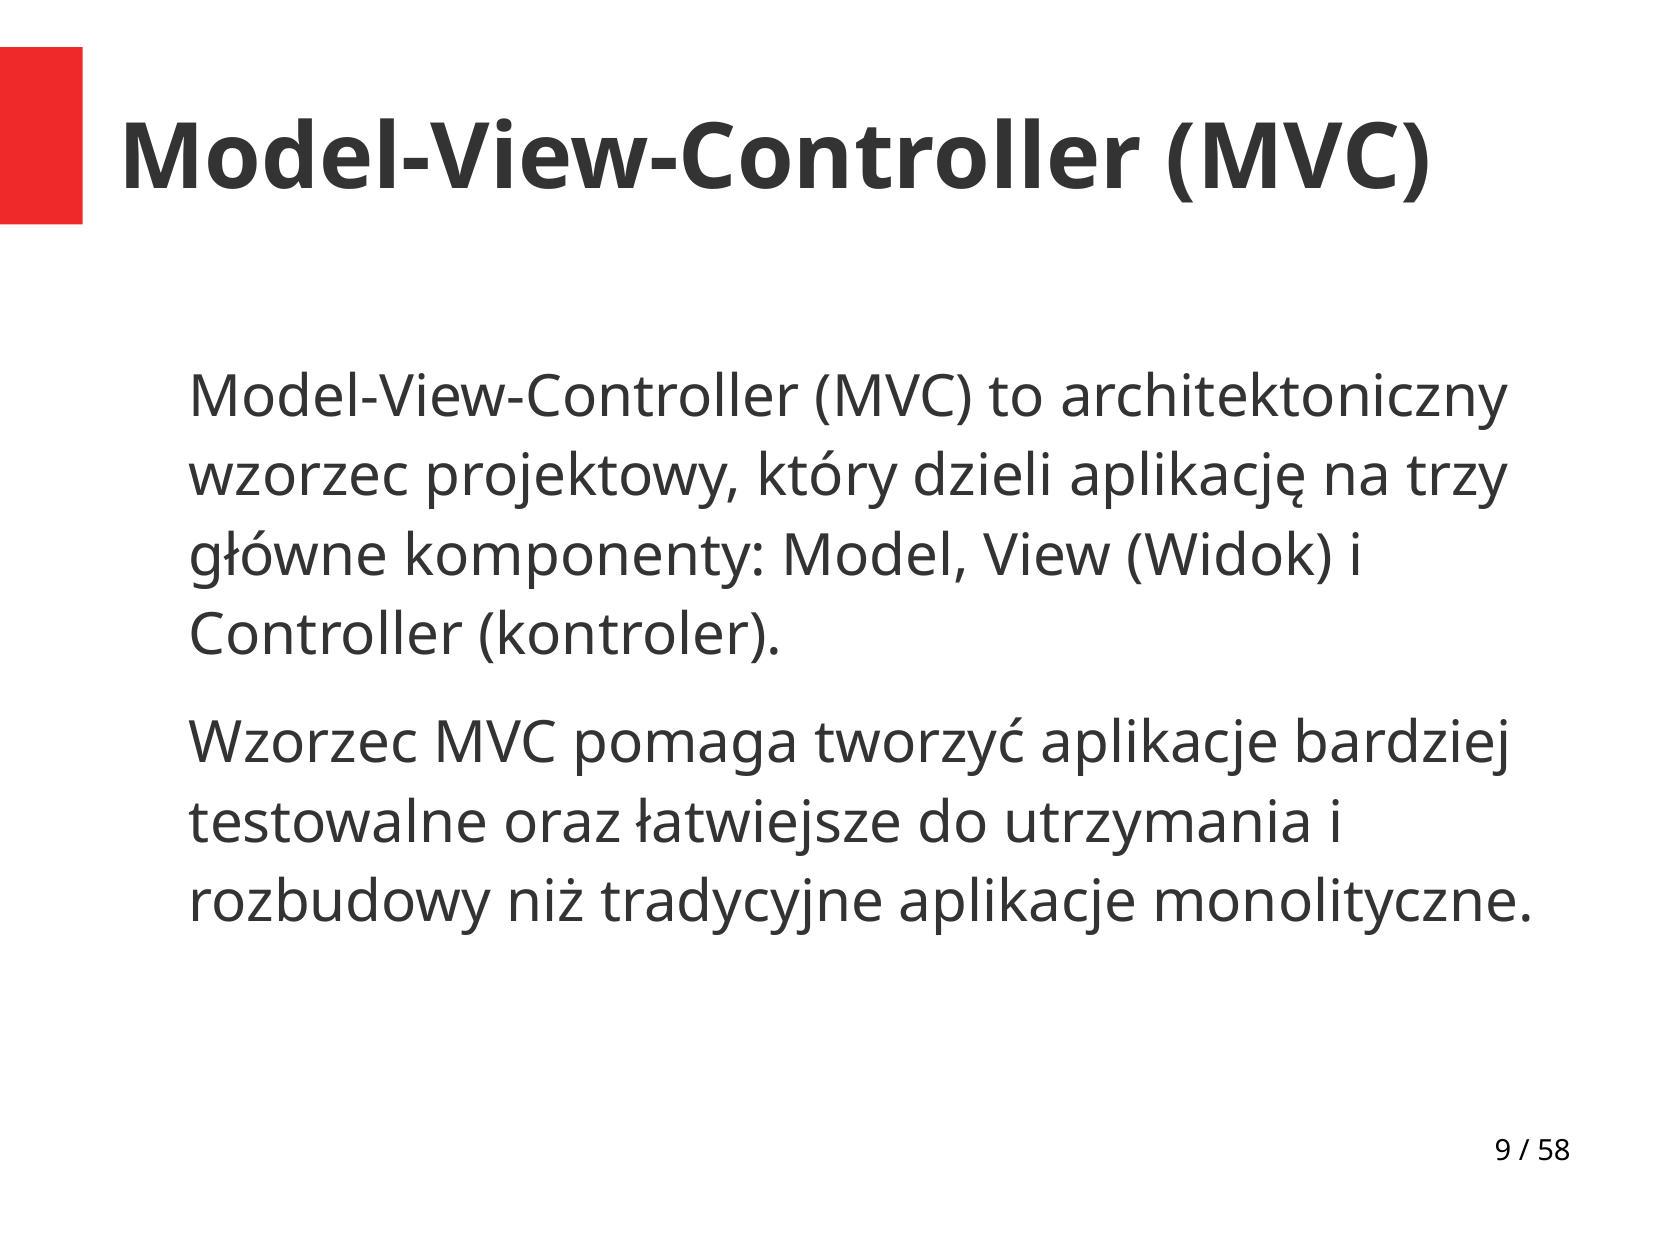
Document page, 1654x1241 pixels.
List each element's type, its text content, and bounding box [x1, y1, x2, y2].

list Model-View-Controller (MVC) to architektoniczny wzorzec projektowy, który dzieli aplikację na trzy główne komponenty: Model, View (Widok) i Controller (kontroler). Wzorzec MVC pomaga tworzyć aplikacje bardziej testowalne oraz łatwiejsze do utrzymania i rozbudowy niż tradycyjne aplikacje monolityczne. [118, 354, 1536, 1074]
title Model-View-Controller (MVC) [118, 45, 1571, 260]
